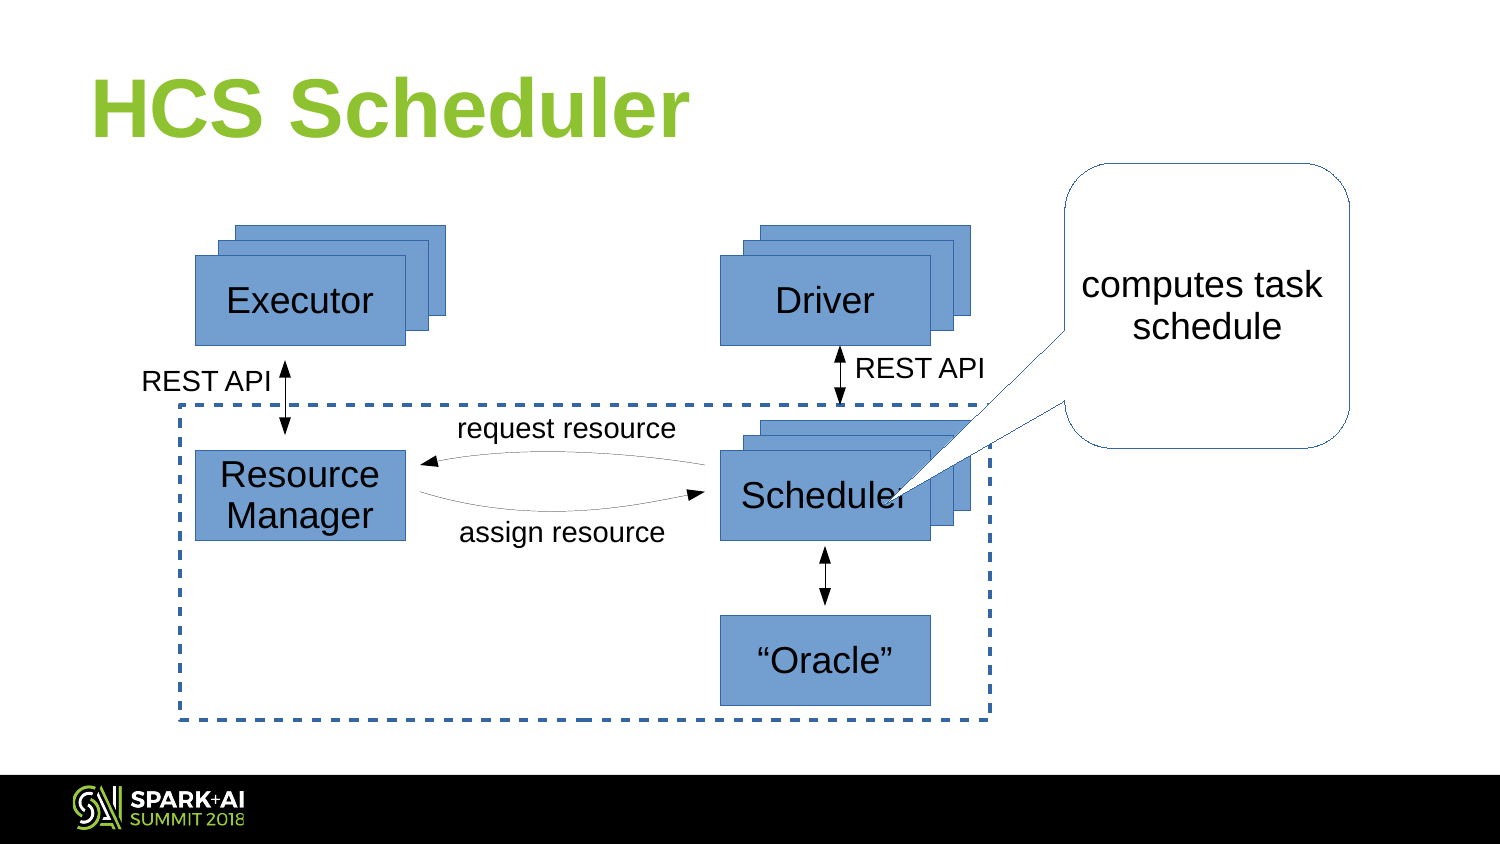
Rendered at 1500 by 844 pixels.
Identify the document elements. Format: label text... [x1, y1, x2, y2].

text_box request resource [442, 404, 693, 452]
title HCS Scheduler [75, 33, 1426, 175]
text_box [743, 225, 971, 331]
text_box “Oracle” [720, 615, 931, 706]
text_box computes task schedule [884, 163, 1350, 505]
text_box Resource Manager [195, 450, 406, 541]
text_box Executor [195, 255, 406, 346]
text_box [931, 456, 971, 526]
text_box Driver [720, 255, 931, 346]
text_box REST API [840, 345, 1001, 393]
text_box REST API [126, 357, 288, 406]
text_box Scheduler [720, 450, 931, 541]
text_box [743, 420, 970, 458]
text_box assign resource [444, 508, 681, 556]
text_box [218, 225, 446, 331]
